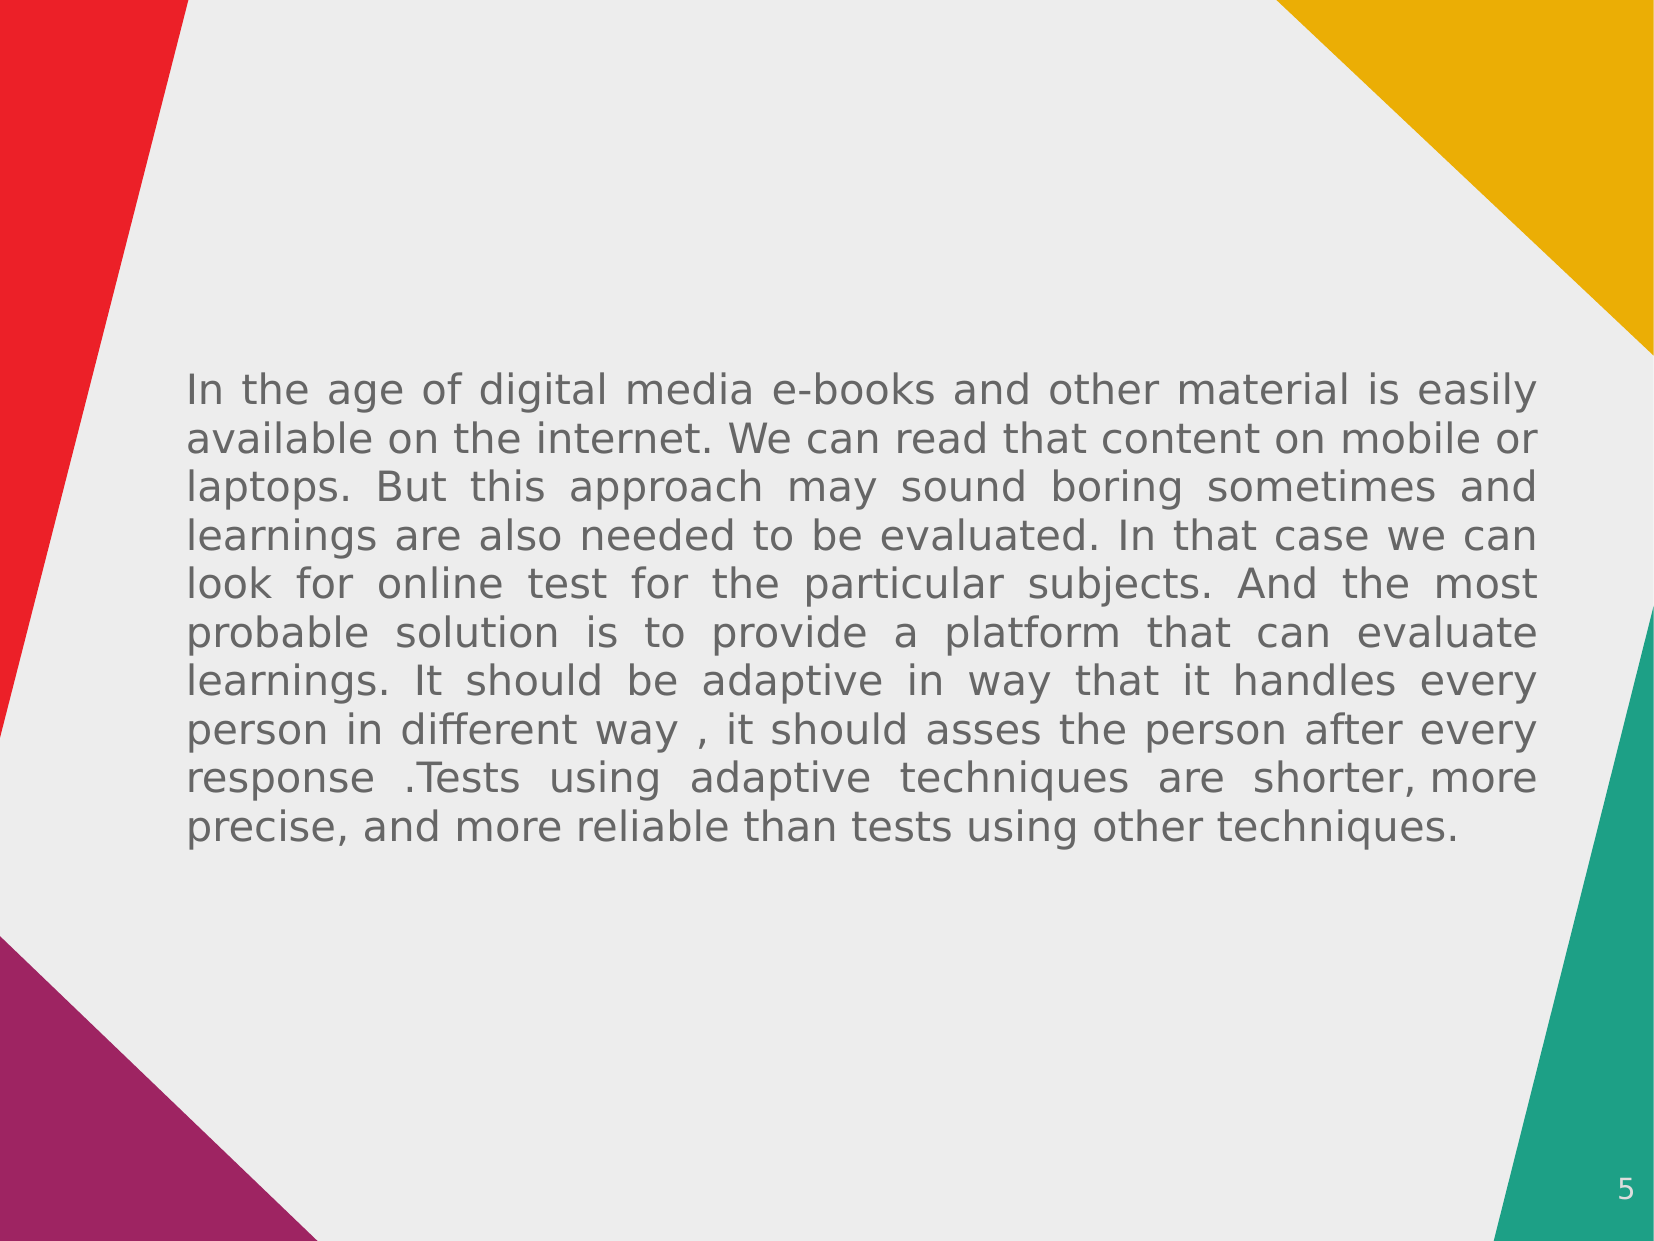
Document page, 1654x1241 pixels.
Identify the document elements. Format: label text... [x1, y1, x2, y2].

list In the age of digital media e-books and other material is easily available on the internet. We can read that content on mobile or laptops. But this approach may sound boring sometimes and learnings are also needed to be evaluated. In that case we can look for online test for the particular subjects. And the most probable solution is to provide a platform that can evaluate learnings. It should be adaptive in way that it handles every person in different way , it should asses the person after every response .Tests using adaptive techniques are shorter, more precise, and more reliable than tests using other techniques. [114, 366, 1539, 856]
